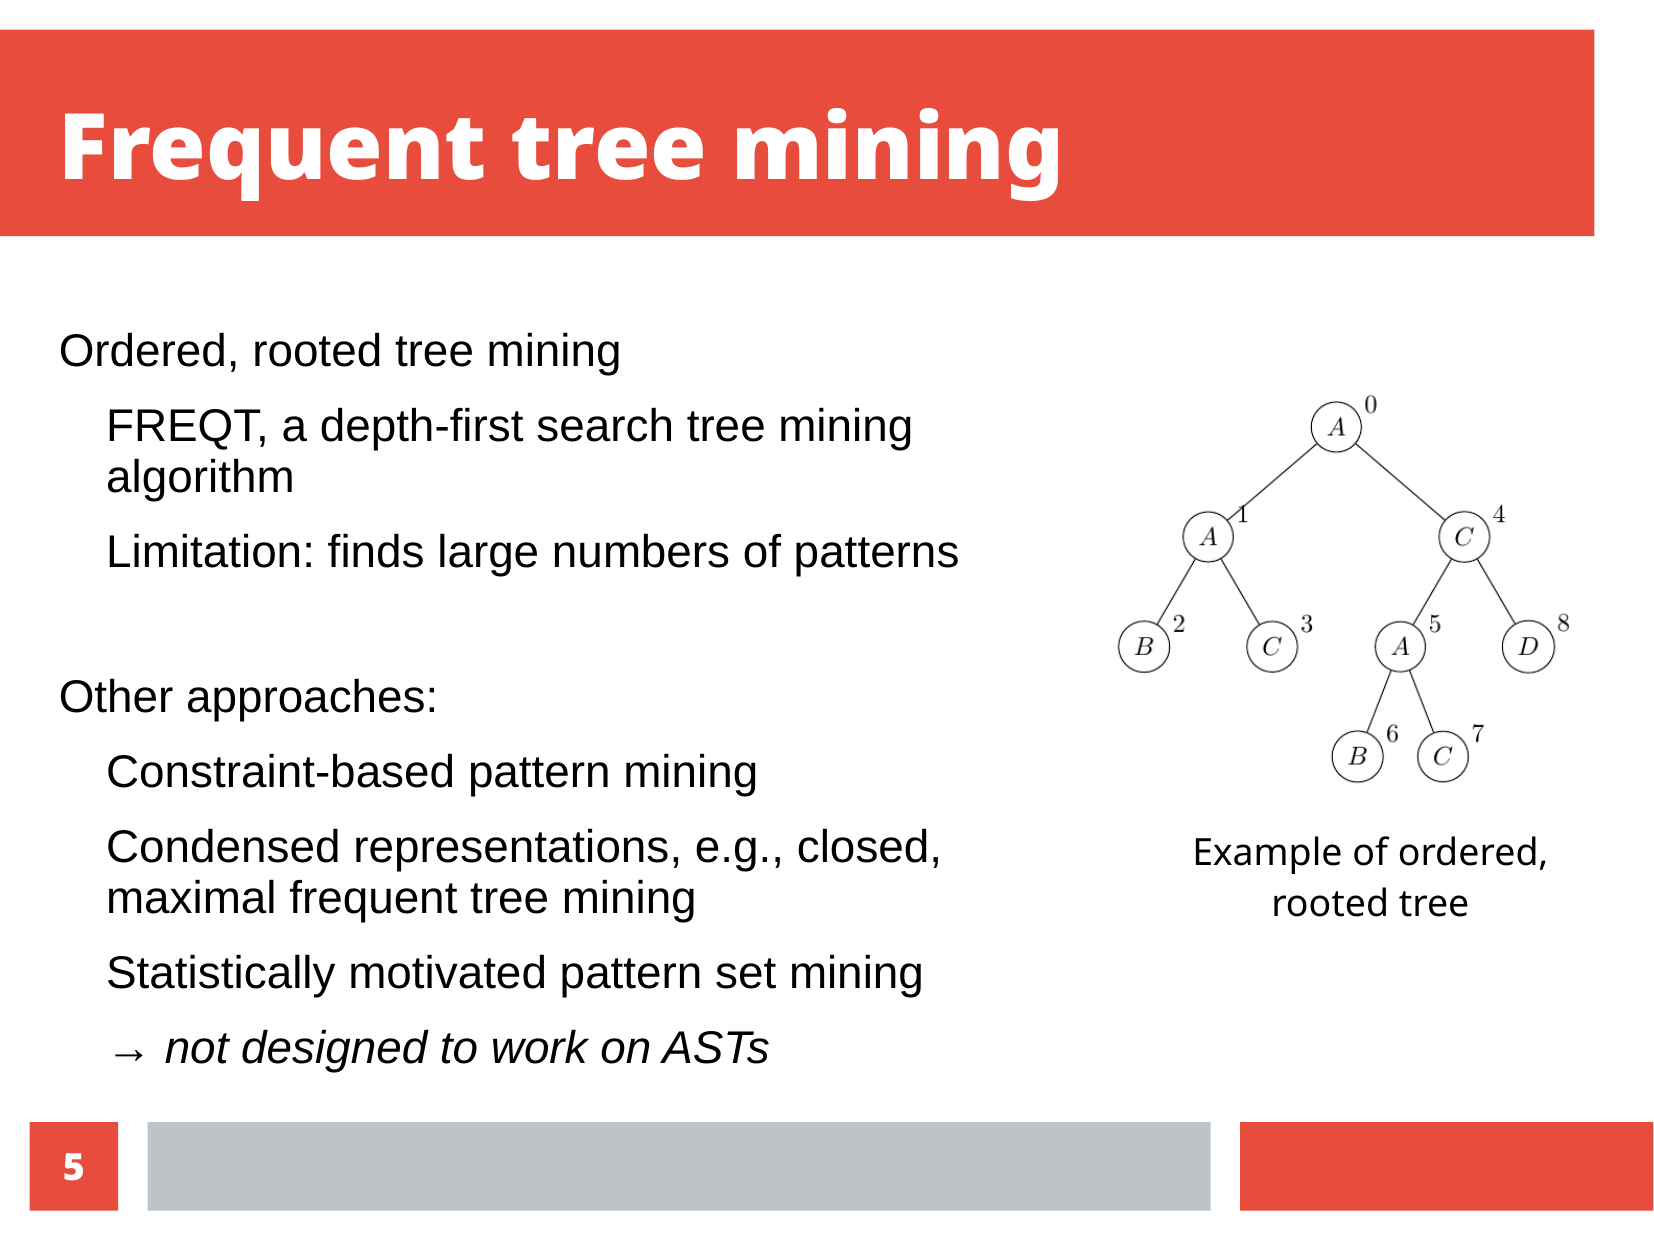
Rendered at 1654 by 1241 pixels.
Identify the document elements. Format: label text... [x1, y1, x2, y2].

list Ordered, rooted tree mining FREQT, a depth-first search tree mining algorithm Limitation: finds large numbers of patterns Other approaches: Constraint-based pattern mining Condensed representations, e.g., closed, maximal frequent tree mining Statistically motivated pattern set mining → not designed to work on ASTs [59, 324, 1051, 1093]
title Frequent tree mining [59, 59, 1595, 207]
text_box Example of ordered, rooted tree [1175, 817, 1566, 928]
picture [1100, 376, 1595, 798]
